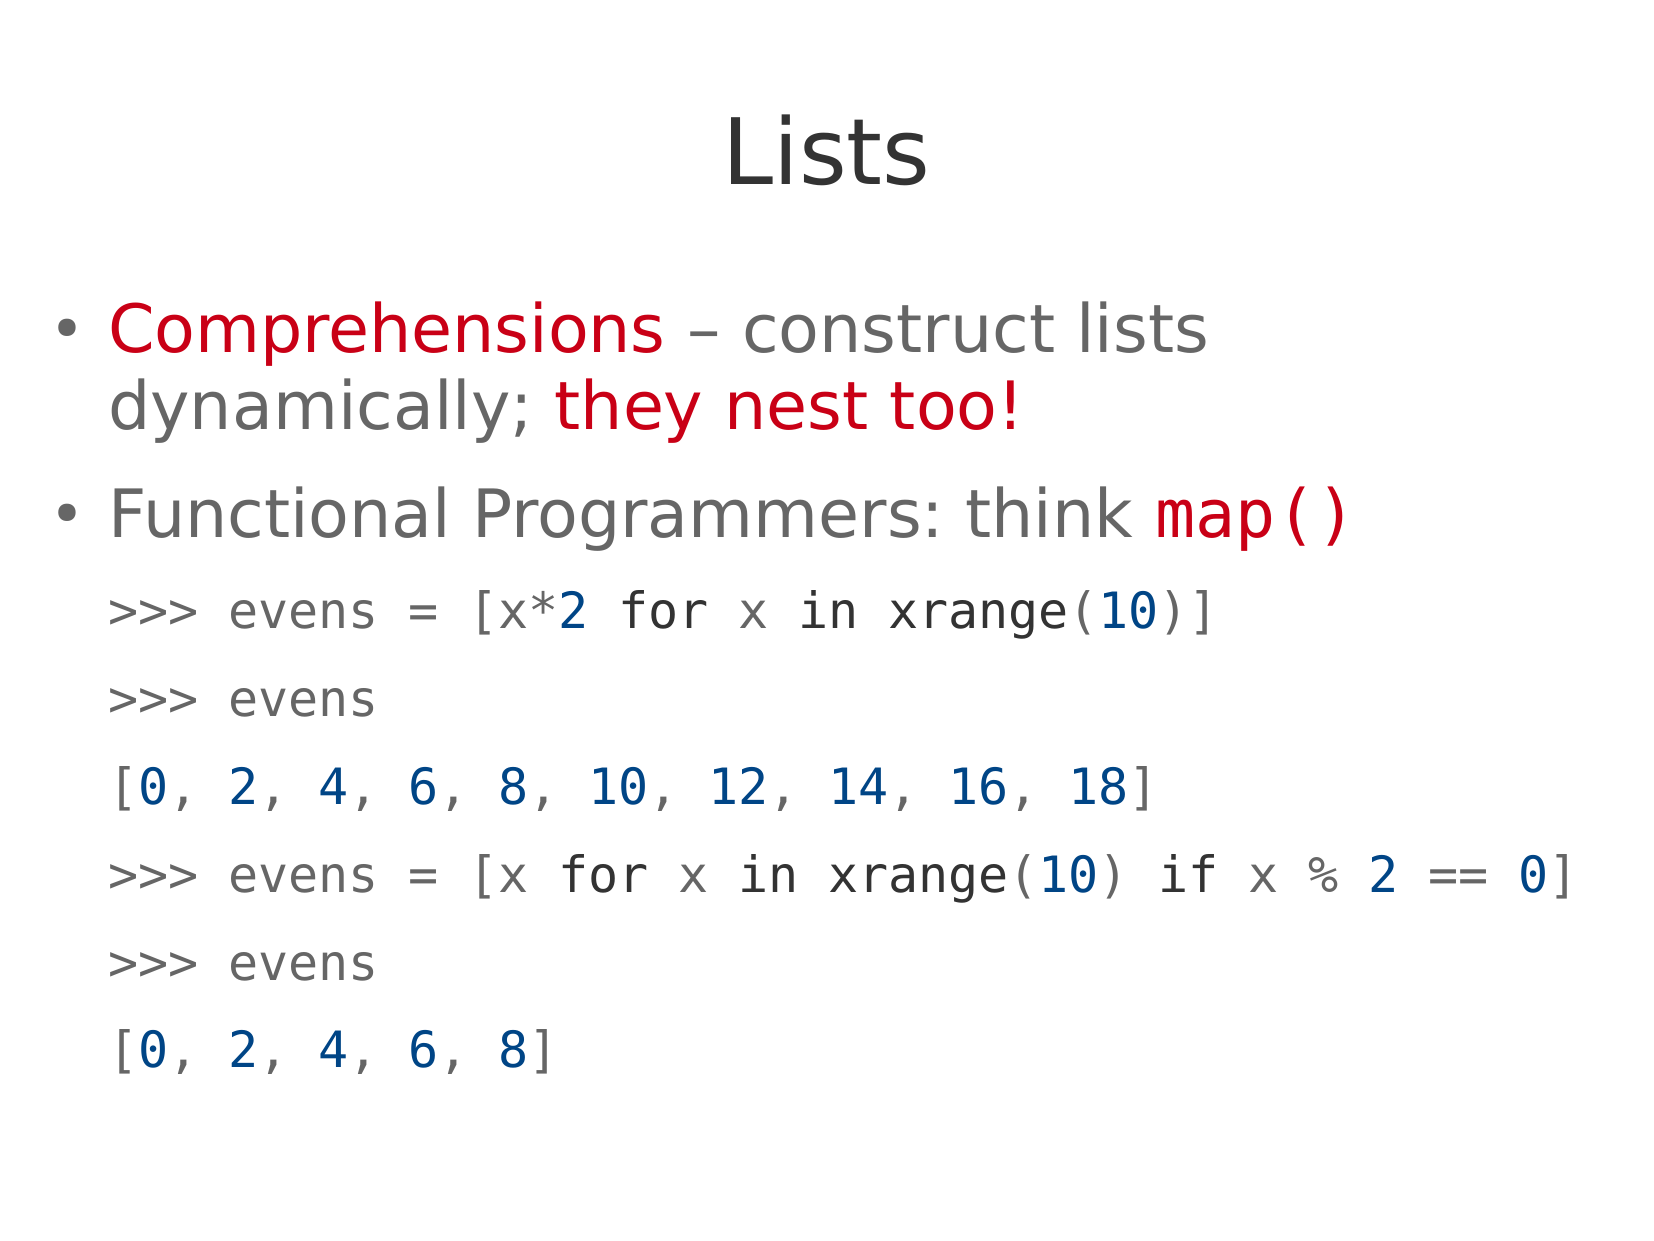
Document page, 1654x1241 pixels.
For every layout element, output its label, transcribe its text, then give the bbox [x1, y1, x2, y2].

list Comprehensions – construct lists dynamically; they nest too! Functional Programmers: think map() >>> evens = [x*2 for x in xrange(10)] >>> evens [0, 2, 4, 6, 8, 10, 12, 14, 16, 18] >>> evens = [x for x in xrange(10) if x % 2 == 0] >>> evens [0, 2, 4, 6, 8] [37, 290, 1613, 1109]
title Lists [82, 49, 1571, 257]
